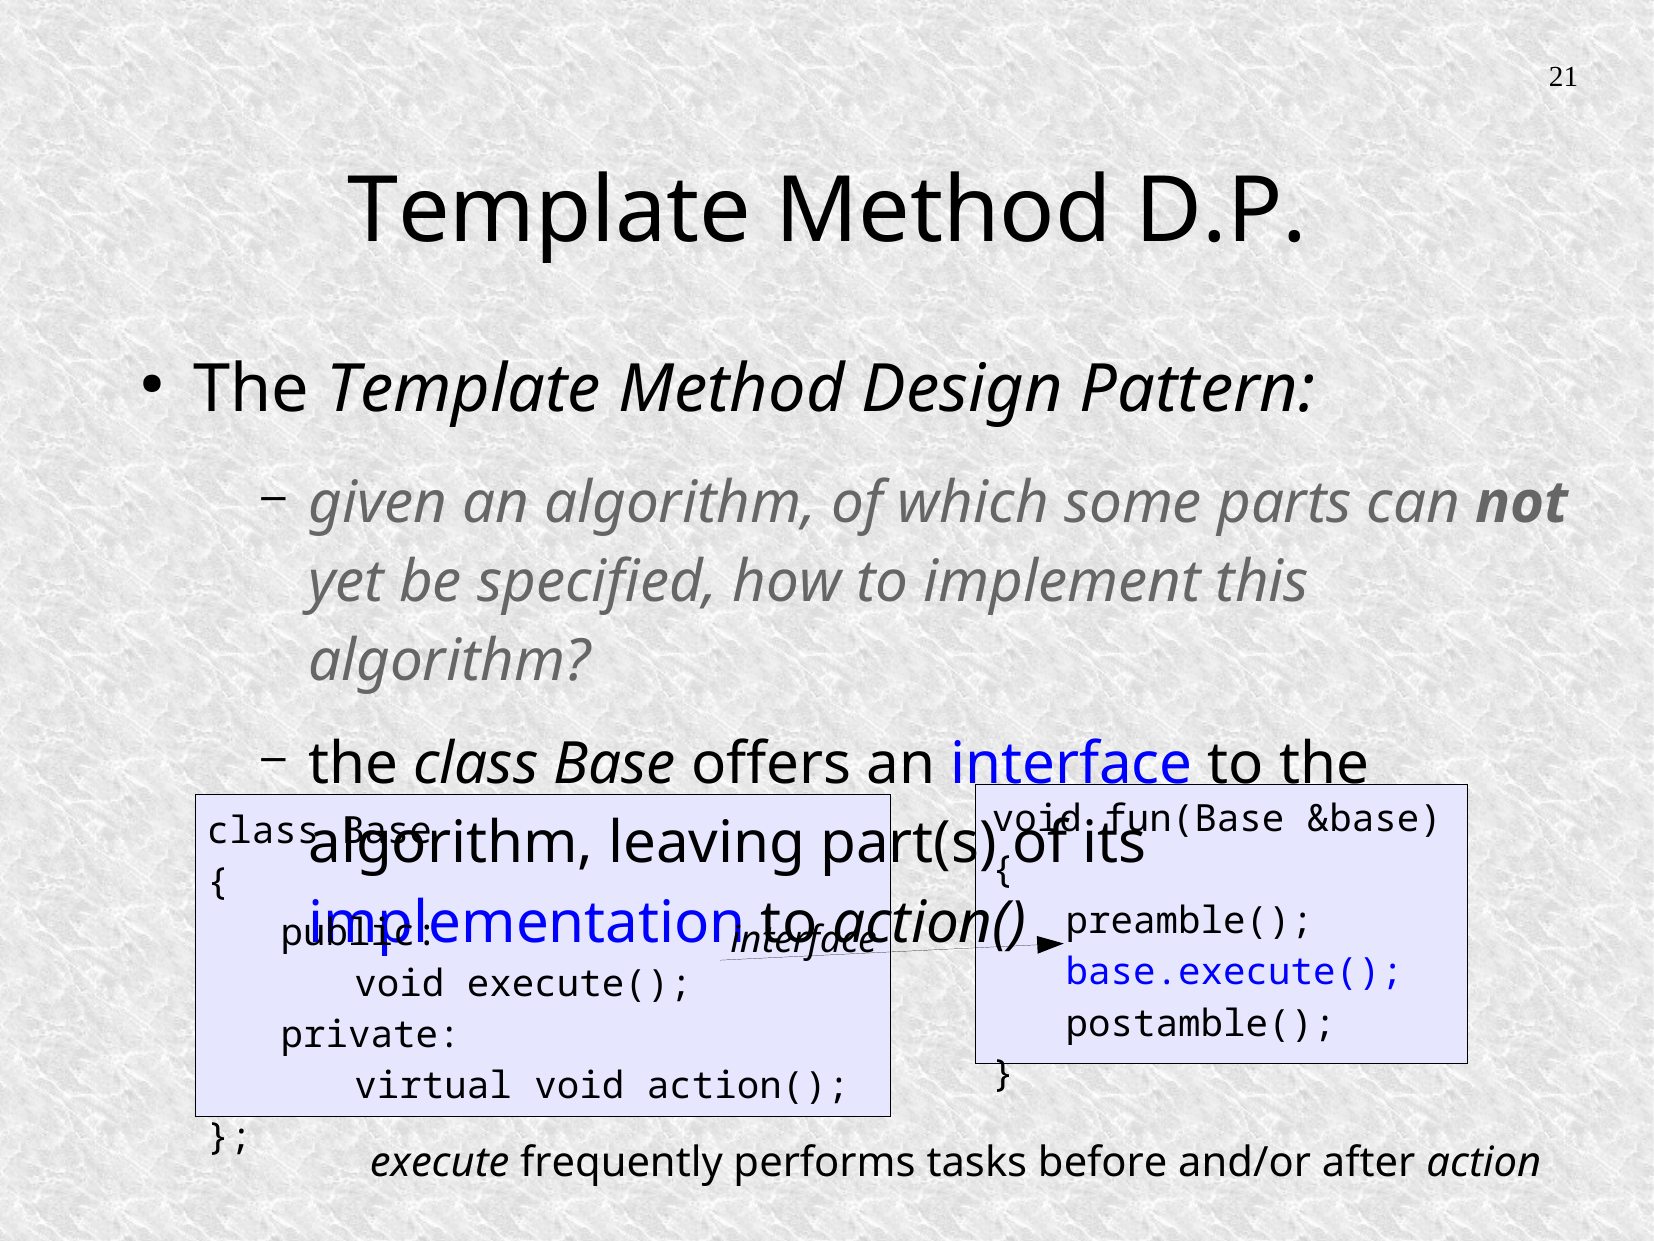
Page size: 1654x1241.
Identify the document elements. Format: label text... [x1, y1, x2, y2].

text_box execute frequently performs tasks before and/or after action [369, 1132, 1455, 1184]
text_box class Base { public: void execute(); private: virtual void action(); }; [206, 803, 850, 1109]
picture [0, 0, 1654, 1241]
title Template Method D.P. [121, 102, 1534, 311]
list The Template Method Design Pattern: given an algorithm, of which some parts can not yet be specified, how to implement this algorithm? the class Base offers an interface to the algorithm, leaving part(s) of its implementation to action() [122, 339, 1578, 1169]
text_box void fun(Base &base) { preamble(); base.execute(); postamble(); } [991, 791, 1442, 1054]
text_box interface [730, 912, 868, 959]
